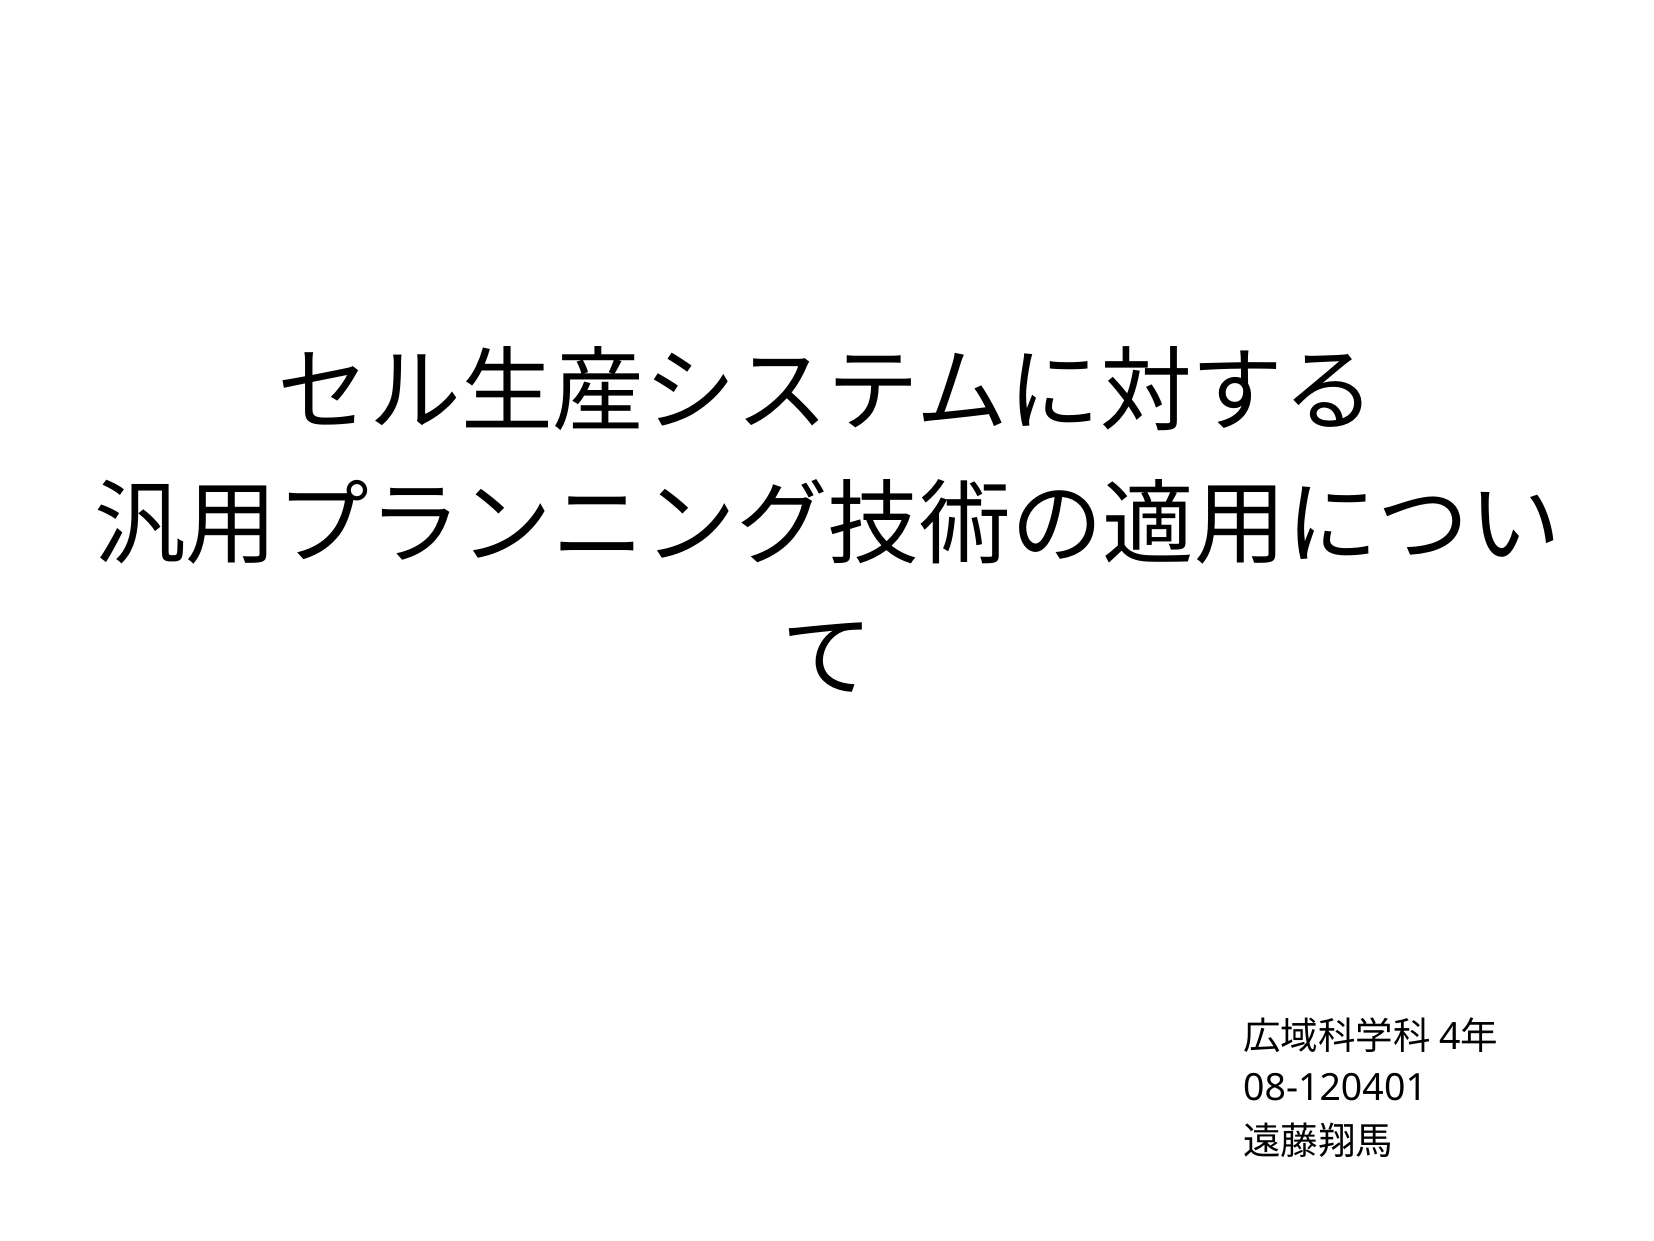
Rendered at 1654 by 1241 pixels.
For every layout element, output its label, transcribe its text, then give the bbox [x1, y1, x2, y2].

title セル生産システムに対する 汎用プランニング技術の適用について [1538, 413, 1571, 621]
text_box 広域科学科 4年 08-120401 遠藤翔馬 [1228, 998, 1654, 1127]
subtitle [82, 290, 1538, 1010]
